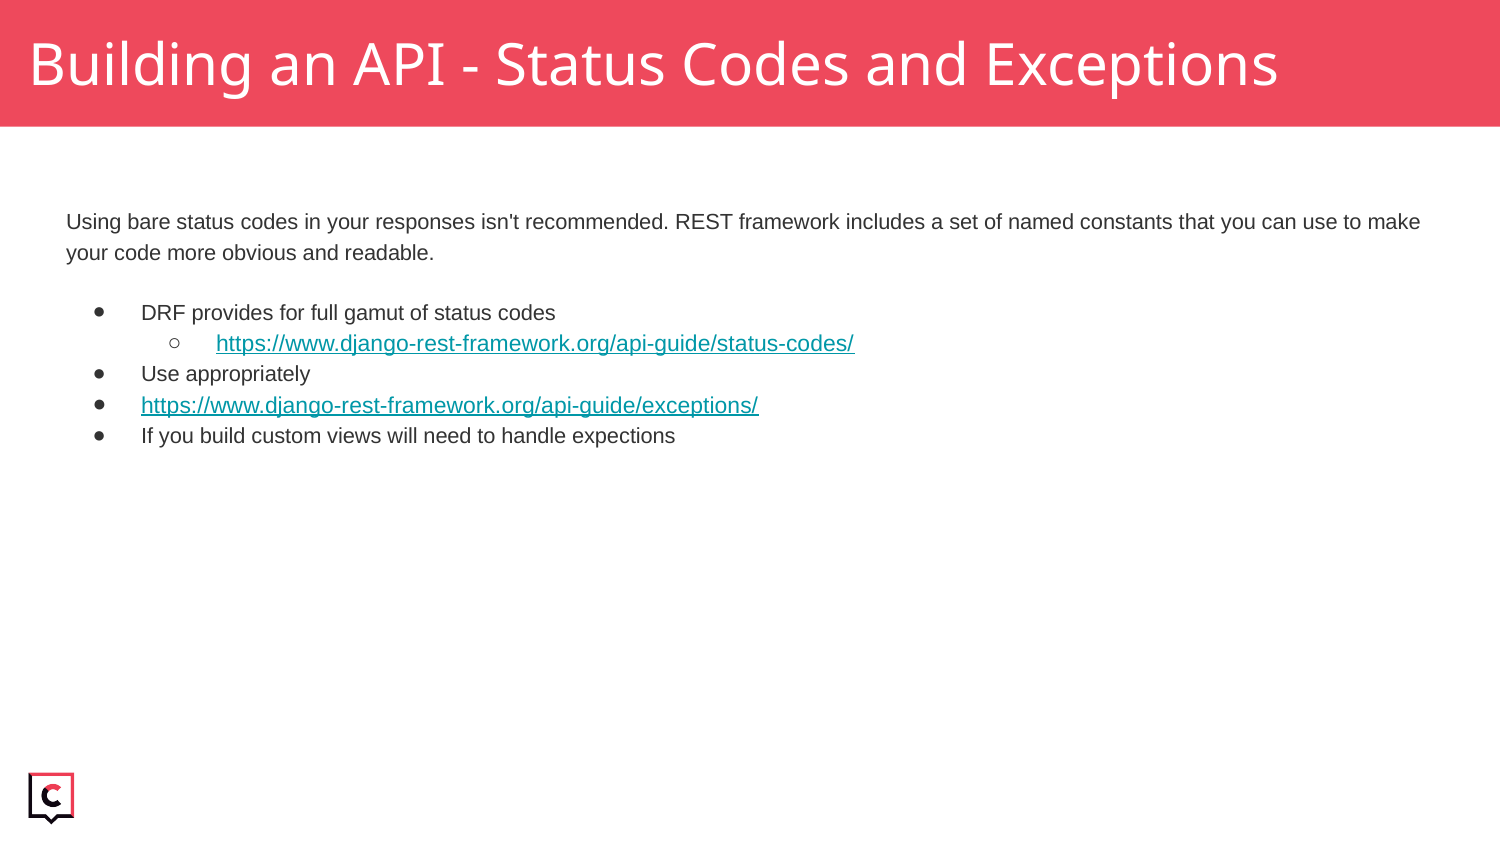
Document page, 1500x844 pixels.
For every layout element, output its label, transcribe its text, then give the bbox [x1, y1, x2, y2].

picture [19, 764, 82, 830]
list Using bare status codes in your responses isn't recommended. REST framework includes a set of named constants that you can use to make your code more obvious and readable. DRF provides for full gamut of status codes https://www.django-rest-framework.org/api-guide/status-codes/ Use appropriately https://www.django-rest-framework.org/api-guide/exceptions/ If you build custom views will need to handle expections [51, 189, 1449, 750]
title Building an API - Status Codes and Exceptions [13, 12, 1412, 107]
